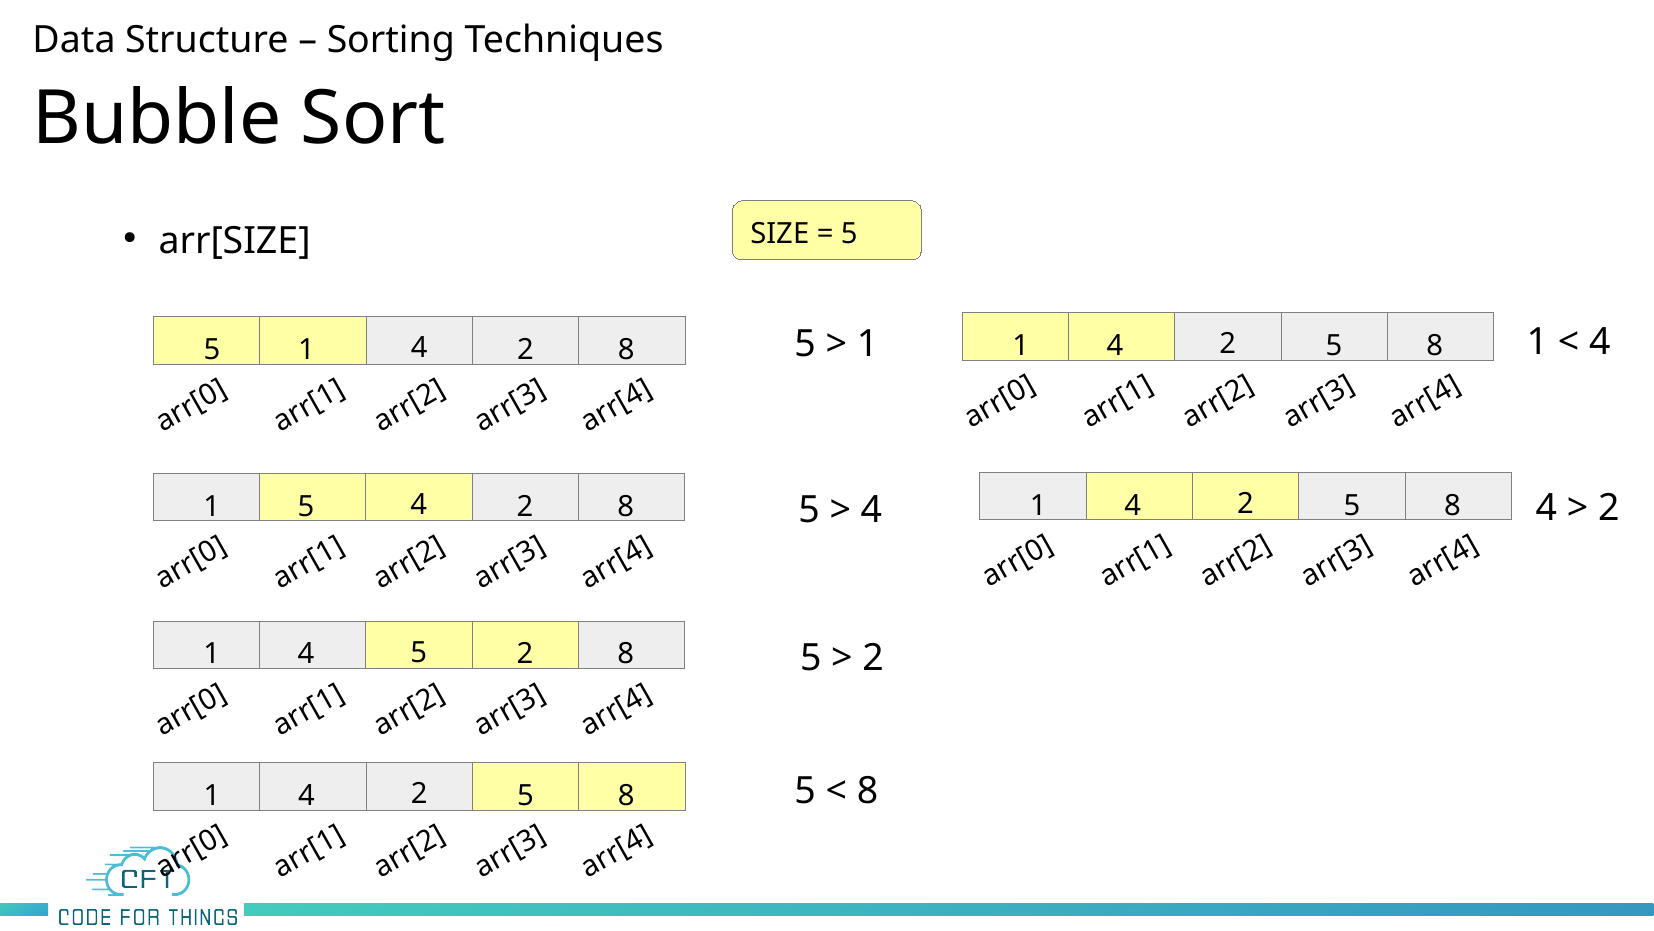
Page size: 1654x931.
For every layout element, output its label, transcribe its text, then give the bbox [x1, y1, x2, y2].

text_box [153, 621, 685, 669]
text_box arr[0] [956, 498, 1098, 613]
text_box arr[1] [248, 788, 385, 904]
text_box 1 [188, 477, 237, 527]
text_box [153, 473, 685, 521]
text_box 4 [282, 625, 332, 675]
text_box 4 [395, 475, 444, 525]
text_box 4 > 2 [1520, 473, 1654, 532]
text_box [153, 316, 686, 365]
text_box 4 [396, 319, 445, 369]
text_box arr[0] [129, 646, 271, 762]
text_box 5 [502, 766, 551, 817]
text_box arr[0] [938, 361, 1080, 454]
text_box arr[3] [448, 499, 591, 615]
text_box arr[2] [348, 342, 485, 458]
text_box arr[4] [1368, 338, 1506, 454]
text_box arr[0] [129, 499, 271, 615]
text_box 8 [603, 320, 652, 370]
text_box [979, 472, 1512, 520]
text_box 8 [1429, 476, 1478, 526]
text_box 5 [1310, 316, 1360, 367]
text_box 2 [1222, 474, 1271, 524]
text_box arr[SIZE] [108, 205, 353, 272]
text_box arr[3] [448, 669, 591, 762]
text_box 2 [502, 320, 551, 370]
text_box 5 [282, 477, 332, 527]
text_box arr[0] [130, 365, 271, 458]
text_box 2 [396, 765, 445, 815]
text_box arr[3] [1275, 498, 1417, 613]
text_box 5 < 8 [779, 755, 913, 815]
text_box arr[1] [1056, 349, 1193, 454]
text_box [962, 312, 1494, 361]
picture [59, 846, 237, 925]
text_box 5 > 2 [785, 623, 918, 682]
text_box 8 [602, 477, 651, 527]
text_box 5 > 1 [779, 309, 913, 368]
text_box 4 [1109, 476, 1158, 526]
text_box 1 [188, 625, 237, 675]
text_box 1 < 4 [1511, 307, 1645, 366]
text_box 1 [1015, 476, 1064, 526]
text_box arr[4] [558, 646, 697, 762]
text_box arr[1] [247, 646, 384, 762]
text_box arr[4] [1385, 498, 1524, 613]
text_box arr[1] [247, 521, 384, 615]
text_box arr[3] [449, 811, 591, 904]
text_box arr[3] [1257, 338, 1400, 454]
text_box 1 [188, 767, 238, 817]
text_box arr[3] [449, 342, 591, 458]
text_box 5 [1328, 476, 1377, 526]
text_box 4 [1091, 316, 1141, 367]
text_box arr[2] [348, 521, 485, 615]
text_box 2 [1204, 315, 1253, 365]
text_box 8 [1411, 316, 1460, 367]
text_box 2 [501, 477, 551, 527]
text_box arr[0] [130, 788, 271, 904]
text_box SIZE = 5 [735, 204, 916, 254]
text_box arr[4] [559, 811, 697, 904]
text_box arr[2] [348, 669, 485, 762]
text_box arr[2] [1174, 519, 1311, 613]
text_box [732, 200, 922, 260]
text_box 1 [997, 317, 1046, 367]
title Data Structure – Sorting Techniques Bubble Sort [32, 12, 1184, 166]
text_box [153, 762, 686, 811]
text_box arr[1] [248, 354, 385, 458]
text_box arr[1] [1074, 520, 1211, 613]
text_box 2 [501, 625, 551, 675]
text_box arr[4] [558, 499, 697, 615]
text_box 4 [283, 766, 332, 817]
text_box 8 [602, 625, 651, 675]
text_box 5 > 4 [783, 474, 917, 534]
text_box arr[4] [559, 342, 697, 458]
text_box arr[2] [1157, 338, 1294, 454]
text_box 1 [283, 320, 332, 370]
text_box arr[2] [348, 788, 485, 904]
text_box 5 [188, 321, 238, 371]
text_box 8 [603, 766, 652, 817]
text_box 5 [395, 623, 444, 673]
